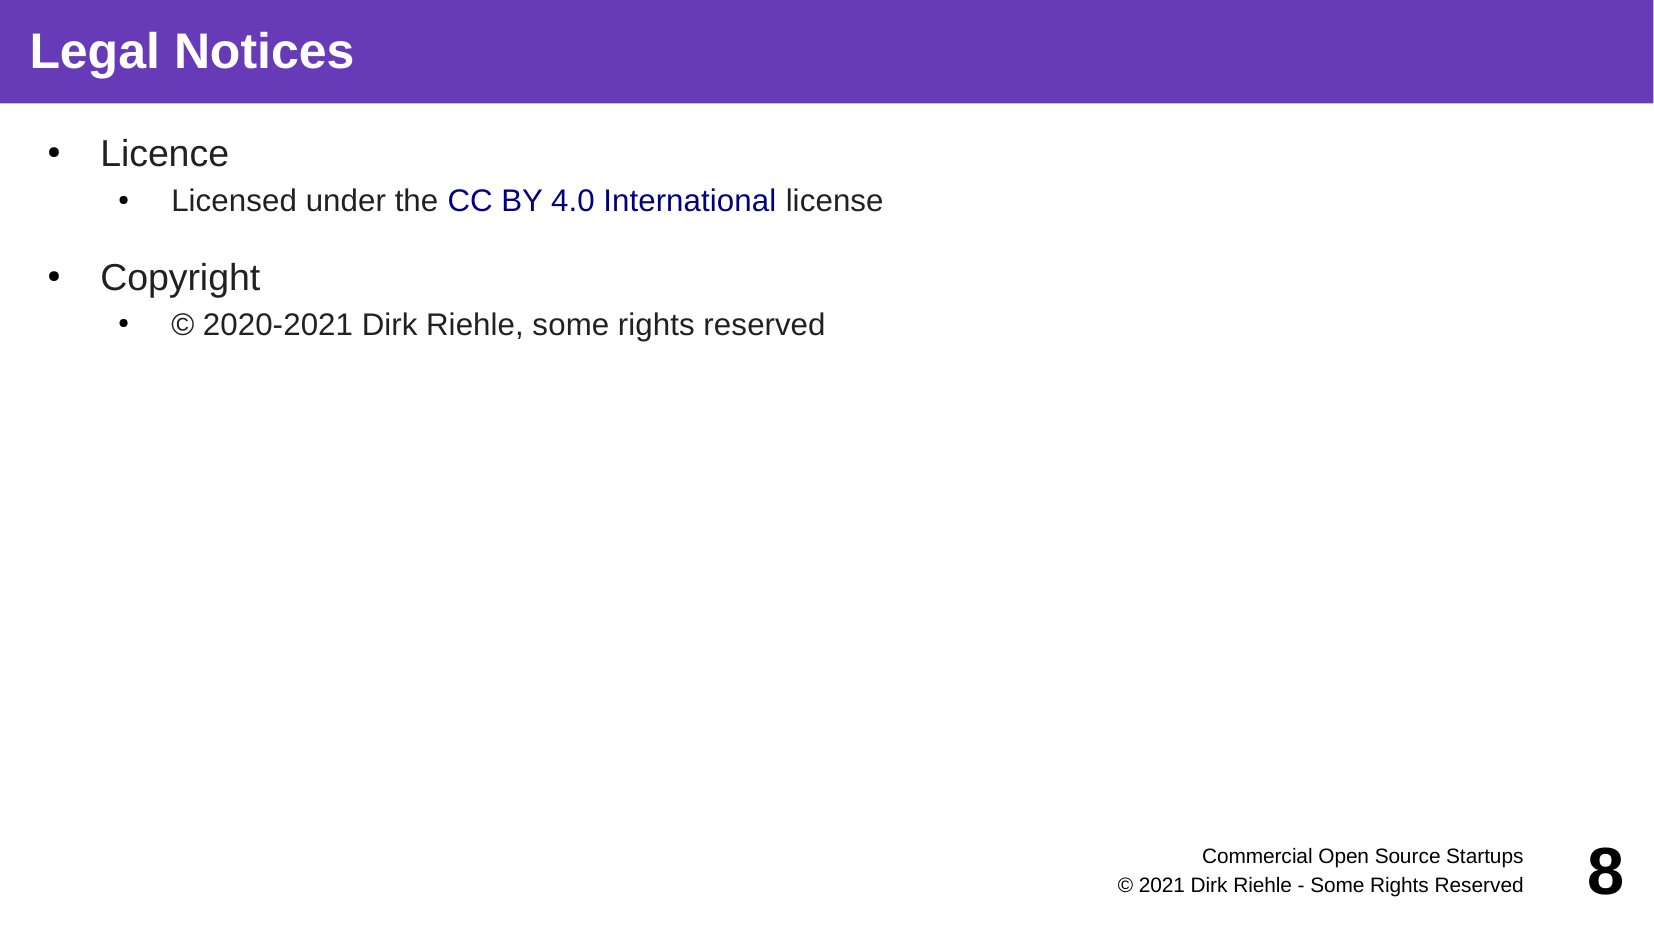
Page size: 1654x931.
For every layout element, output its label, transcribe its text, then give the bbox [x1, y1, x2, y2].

list Licence Licensed under the CC BY 4.0 International license Copyright © 2020-2021 Dirk Riehle, some rights reserved [29, 132, 1625, 813]
title Legal Notices [0, 0, 1654, 104]
